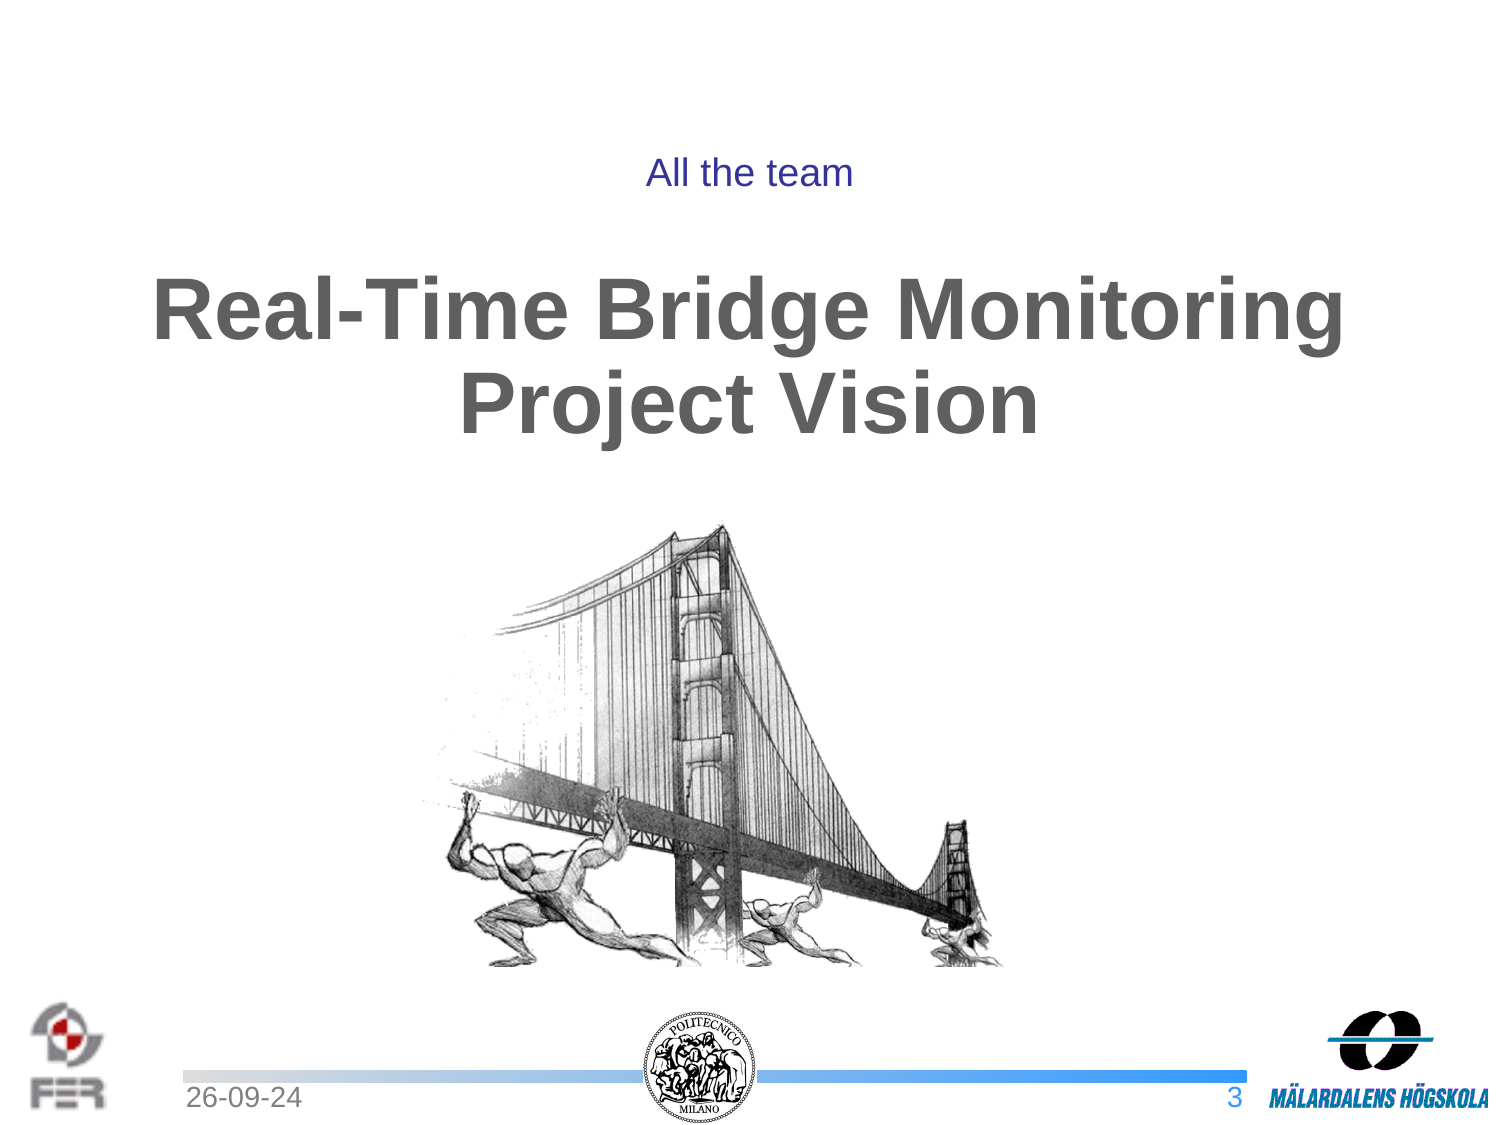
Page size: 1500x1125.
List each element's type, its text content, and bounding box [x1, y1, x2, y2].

picture [413, 519, 1004, 967]
picture [1454, 1091, 1459, 1108]
text_box 13-10-23 [171, 1070, 396, 1114]
text_box All the team [626, 137, 874, 204]
text_box Real-Time Bridge Monitoring Project Vision [31, 154, 1469, 562]
text_box <Nummer> [1186, 1070, 1258, 1114]
picture [1368, 1093, 1374, 1104]
picture [643, 1011, 757, 1123]
picture [1435, 1096, 1441, 1104]
picture [1269, 1011, 1488, 1108]
picture [29, 987, 107, 1125]
